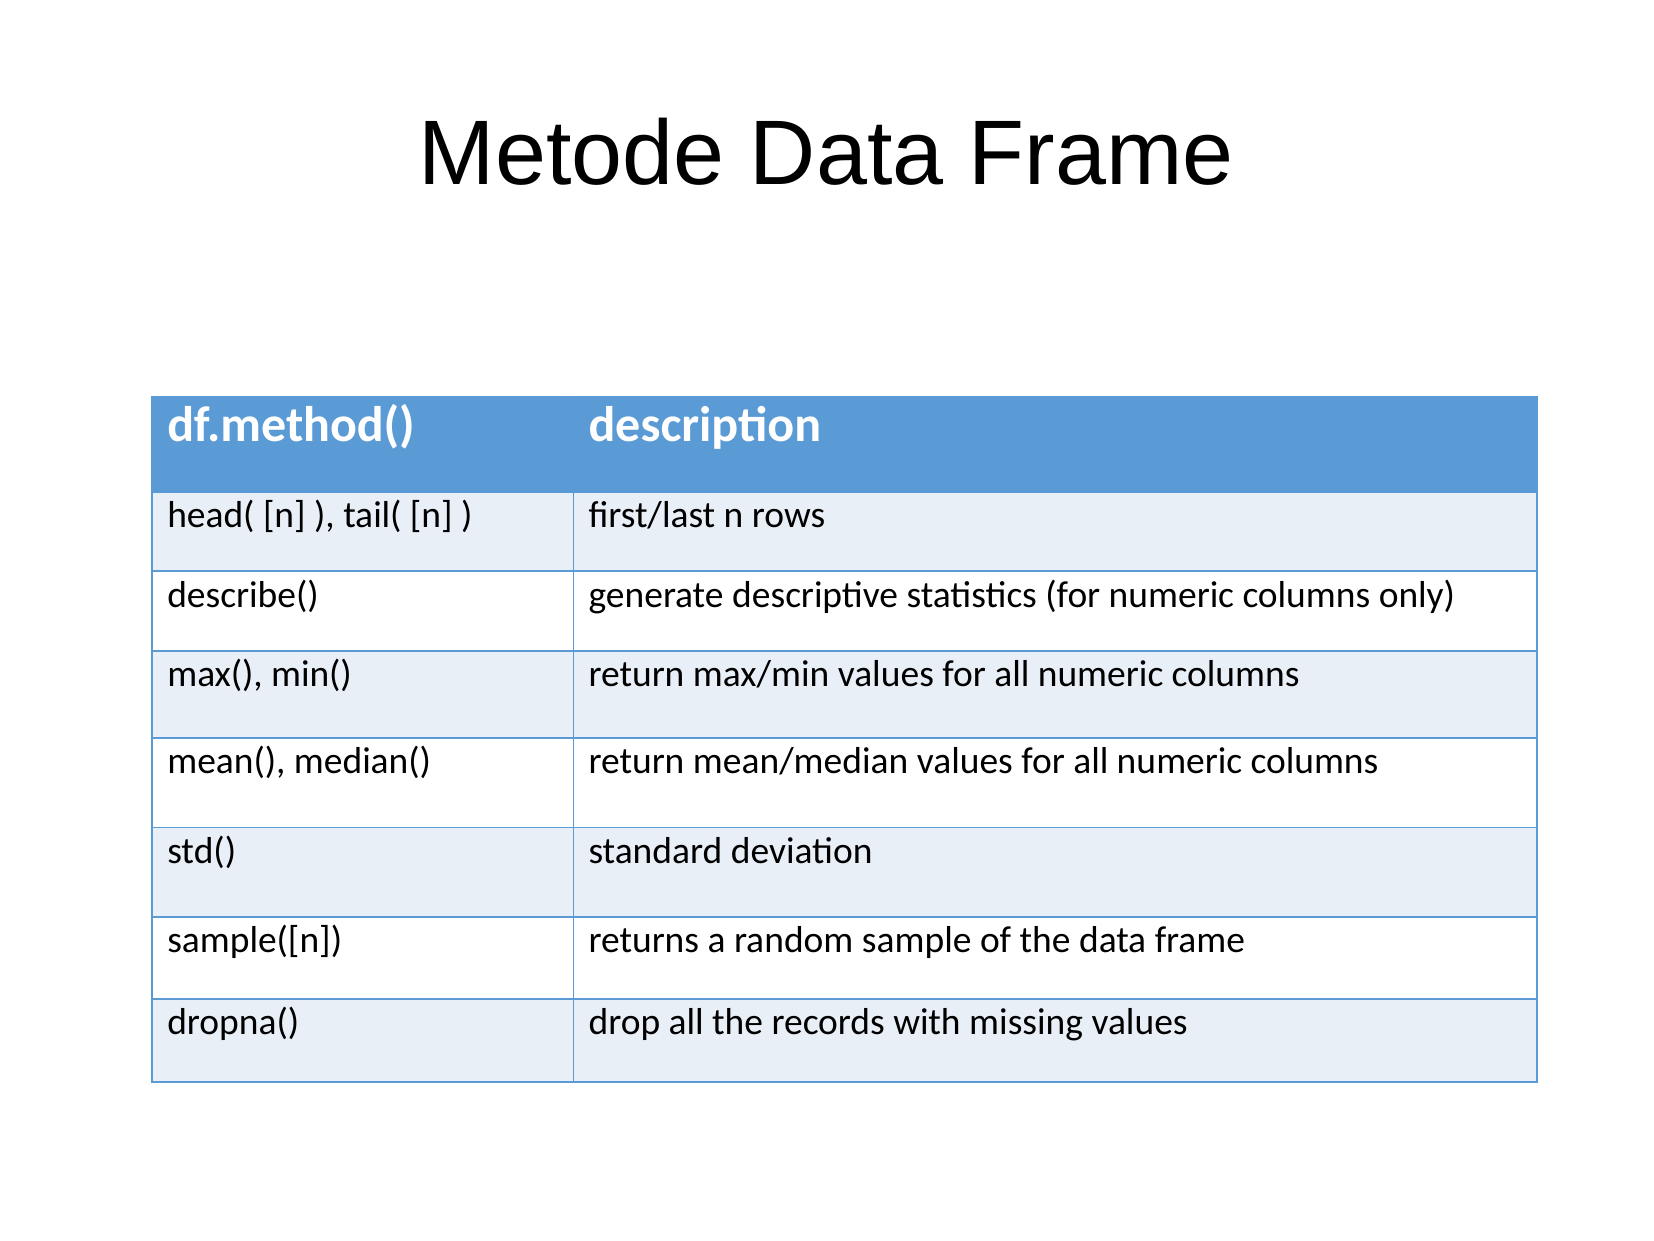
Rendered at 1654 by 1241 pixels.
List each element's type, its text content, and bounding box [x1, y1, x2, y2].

table_cell return max/min values for all numeric columns [574, 652, 1536, 737]
table_header df.method() [153, 398, 573, 491]
table_cell mean(), median() [153, 739, 573, 827]
title Metode Data Frame [82, 49, 1571, 257]
table_cell std() [153, 828, 573, 916]
table_cell generate descriptive statistics (for numeric columns only) [574, 572, 1536, 650]
table_cell return mean/median values for all numeric columns [574, 739, 1536, 827]
table_cell returns a random sample of the data frame [574, 918, 1536, 998]
table_cell sample([n]) [153, 918, 573, 998]
table_cell first/last n rows [574, 493, 1536, 570]
table_cell dropna() [153, 1000, 573, 1081]
table_cell standard deviation [574, 828, 1536, 916]
table_cell drop all the records with missing values [574, 1000, 1536, 1081]
table_cell max(), min() [153, 652, 573, 737]
table_cell head( [n] ), tail( [n] ) [153, 493, 573, 570]
table_header description [574, 398, 1536, 491]
table_cell describe() [153, 572, 573, 650]
